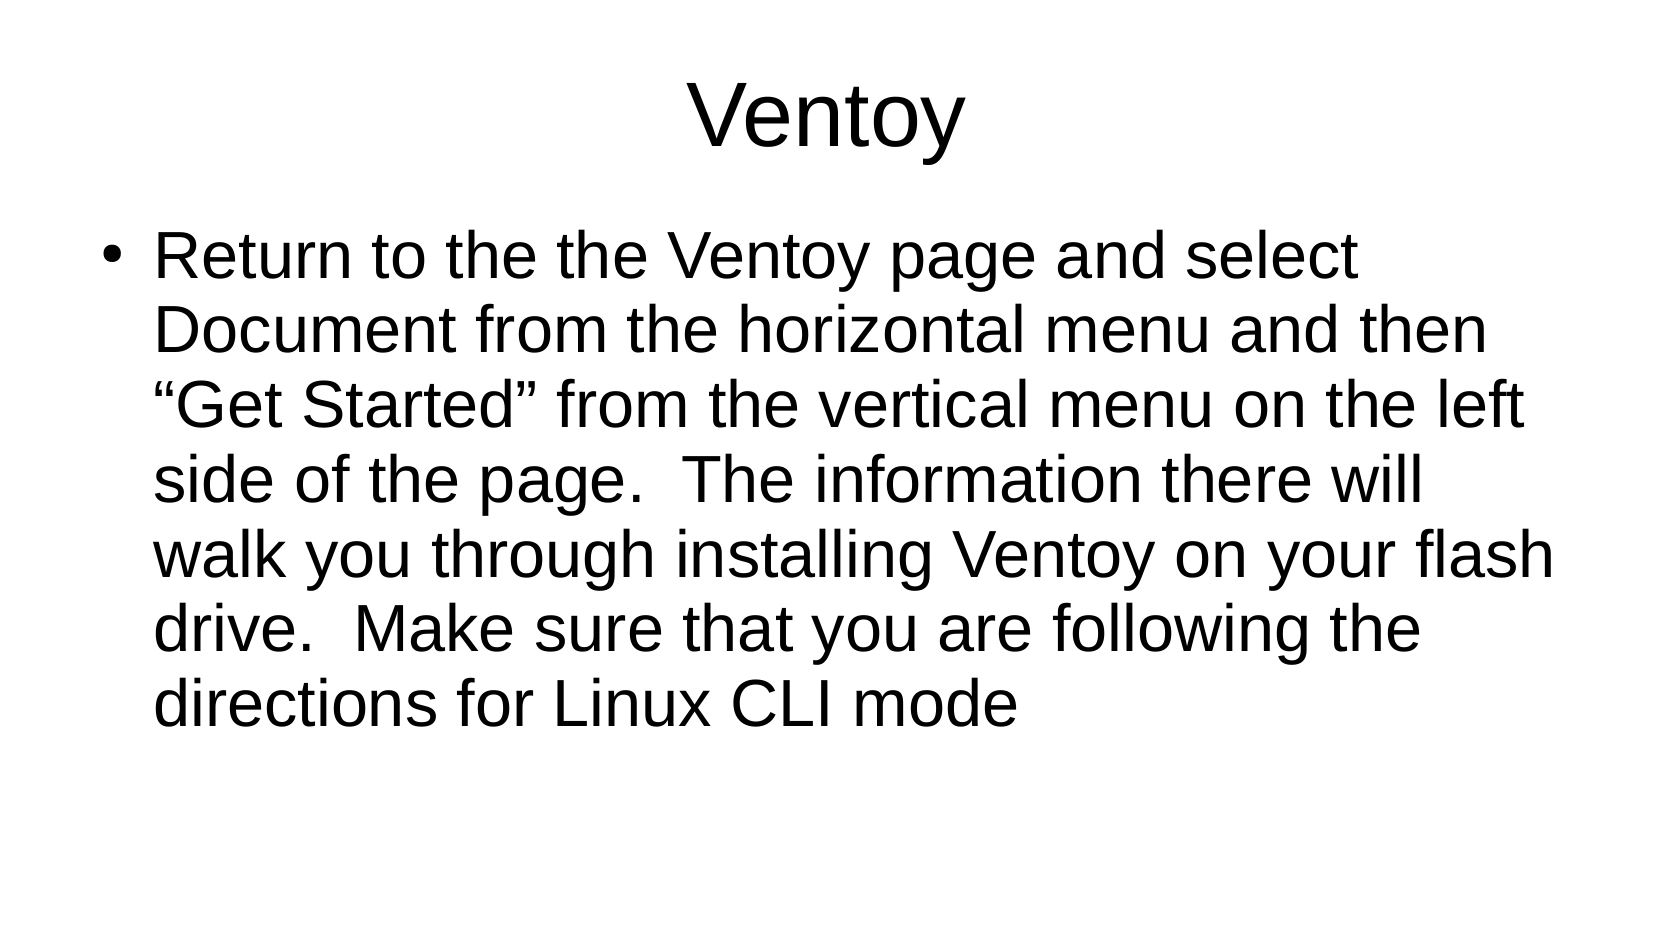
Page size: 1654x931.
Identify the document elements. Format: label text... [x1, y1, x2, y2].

title Ventoy [82, 37, 1571, 193]
list Return to the the Ventoy page and select Document from the horizontal menu and then “Get Started” from the vertical menu on the left side of the page. The information there will walk you through installing Ventoy on your flash drive. Make sure that you are following the directions for Linux CLI mode [82, 217, 1571, 758]
